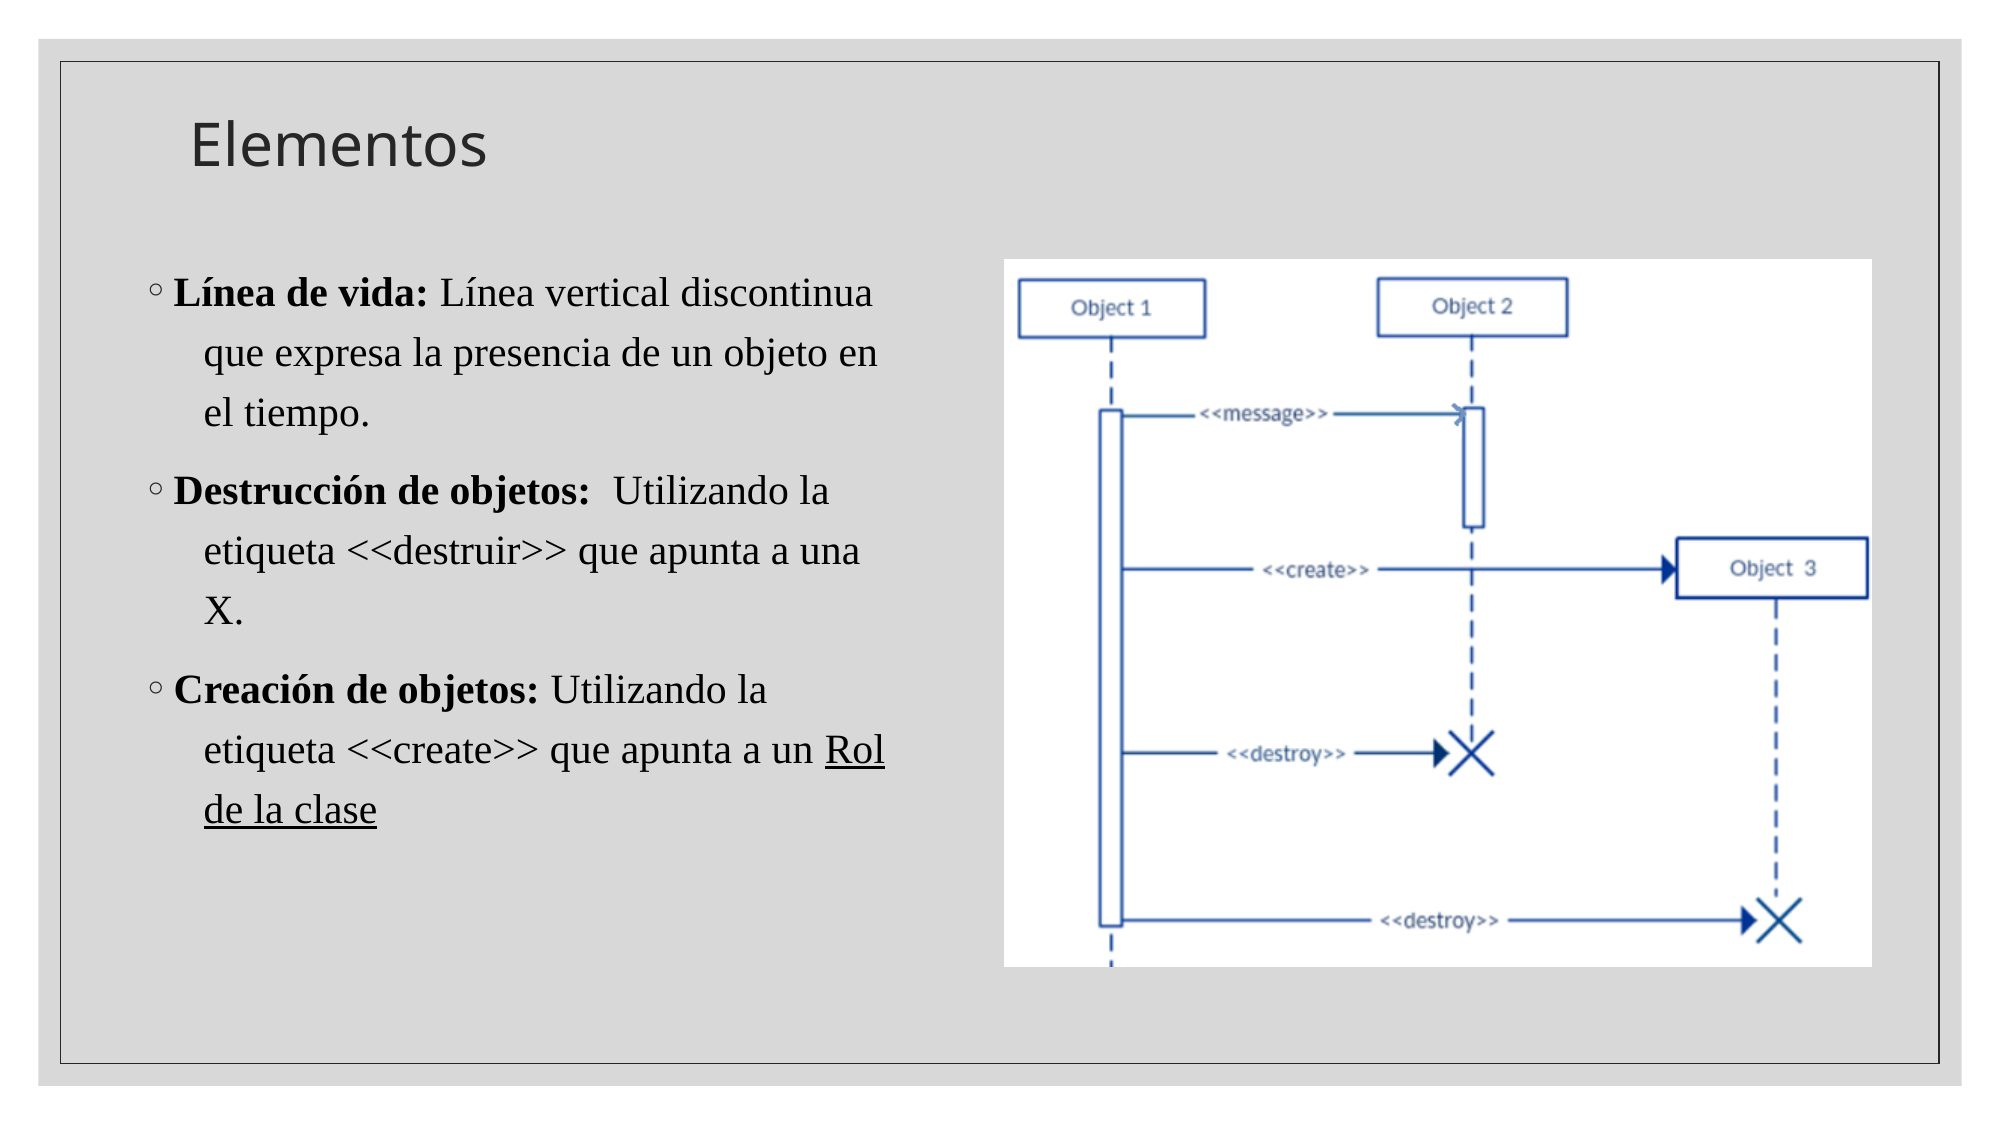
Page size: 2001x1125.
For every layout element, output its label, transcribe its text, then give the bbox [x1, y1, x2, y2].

list Línea de vida: Línea vertical discontinua que expresa la presencia de un objeto en el tiempo. Destrucción de objetos: Utilizando la etiqueta <<destruir>> que apunta a una X. Creación de objetos: Utilizando la etiqueta <<create>> que apunta a un Rol de la clase [128, 246, 919, 995]
title Elementos [174, 105, 1825, 189]
picture [1004, 259, 1872, 967]
